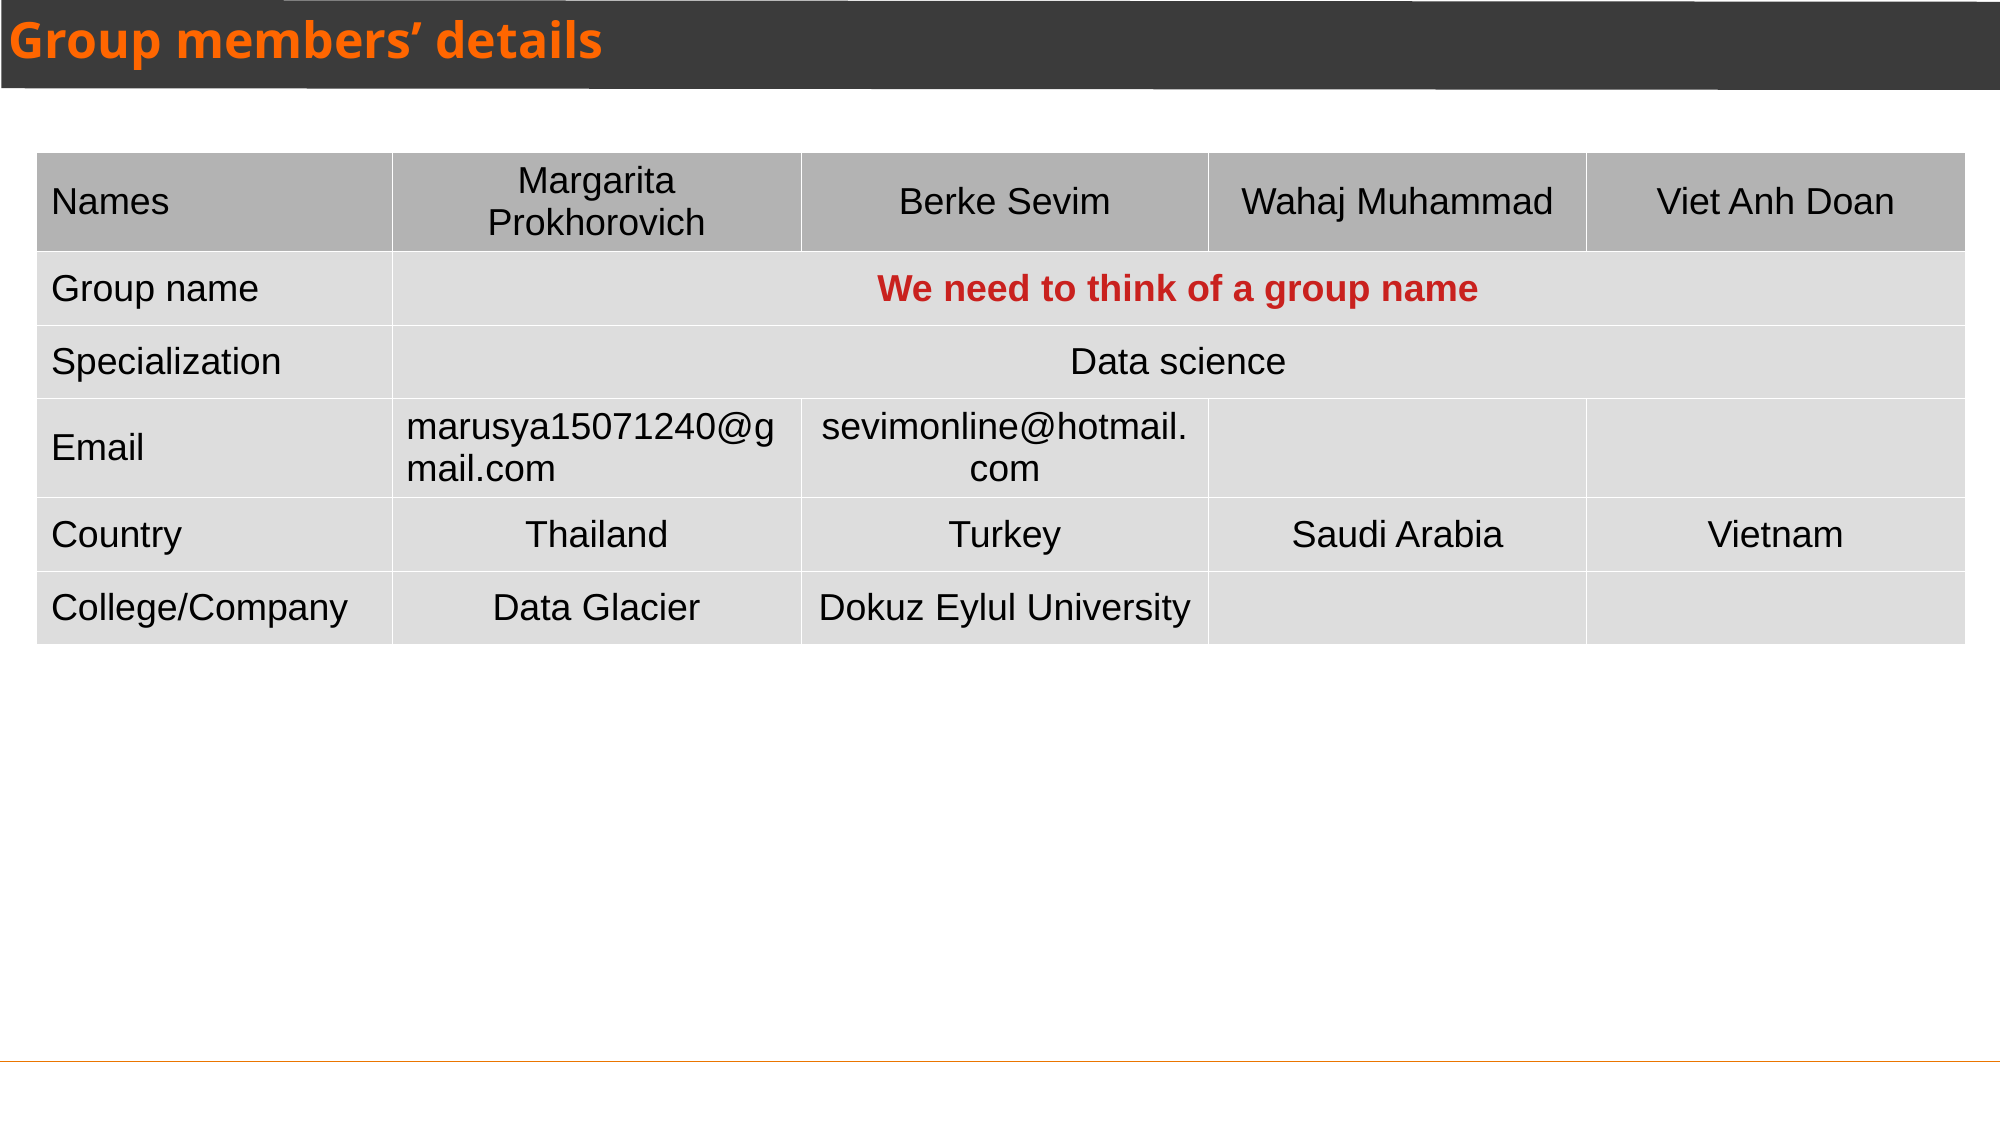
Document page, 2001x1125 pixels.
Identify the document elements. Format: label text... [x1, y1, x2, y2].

table_cell College/Company [37, 572, 392, 644]
table_header Viet Anh Doan [1587, 153, 1965, 251]
table_cell Turkey [802, 498, 1208, 571]
table_cell [1587, 572, 1965, 644]
table_header Margarita Prokhorovich [393, 153, 801, 251]
table_cell Data Glacier [393, 572, 801, 644]
table_cell Country [37, 498, 392, 571]
table_cell Specialization [37, 326, 392, 398]
table_cell Email [37, 399, 392, 497]
table_cell marusya15071240@gmail.com [393, 399, 801, 497]
table_cell [1209, 572, 1586, 644]
table_cell We need to think of a group name [393, 252, 1965, 325]
table_cell Dokuz Eylul University [802, 572, 1208, 644]
table_cell Saudi Arabia [1209, 498, 1586, 571]
table_header Names [37, 153, 392, 251]
title Group members’ details [1, 0, 2000, 90]
table_cell [1587, 399, 1965, 497]
table_cell Thailand [393, 498, 801, 571]
table_cell Vietnam [1587, 498, 1965, 571]
table_header Berke Sevim [802, 153, 1208, 251]
table_header Wahaj Muhammad [1209, 153, 1586, 251]
table_cell Data science [393, 326, 1965, 398]
table_cell sevimonline@hotmail.com [802, 399, 1208, 497]
table_cell Group name [37, 252, 392, 325]
table_cell [1209, 399, 1586, 497]
